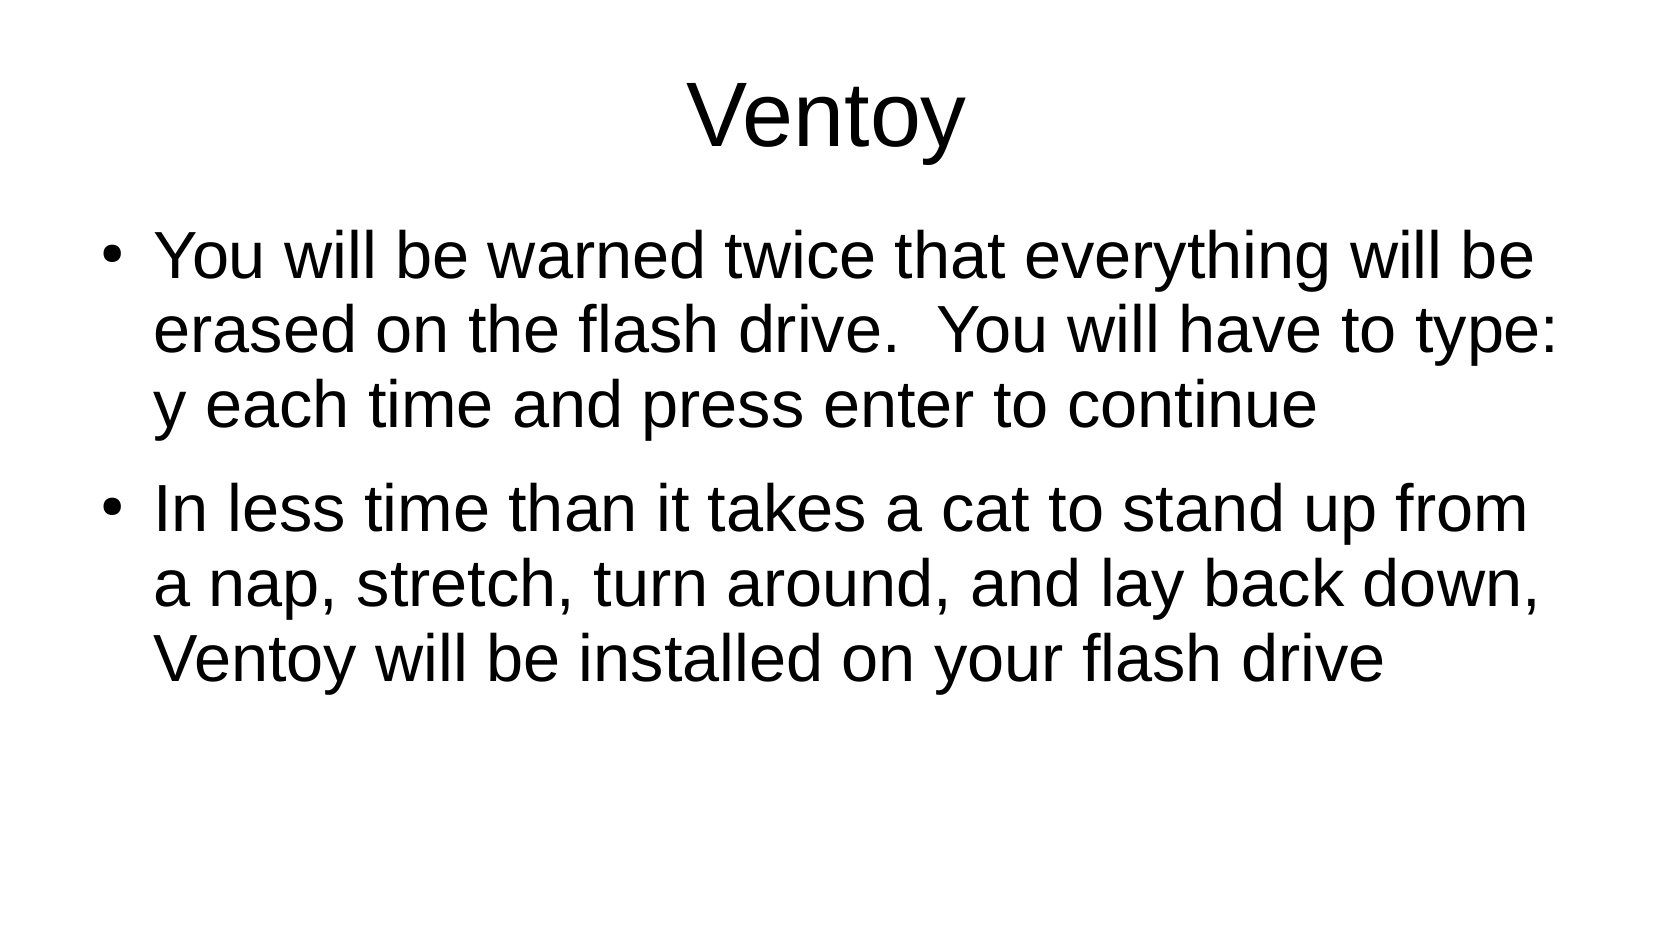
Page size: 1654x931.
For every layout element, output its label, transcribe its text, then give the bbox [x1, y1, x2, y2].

title Ventoy [82, 37, 1571, 193]
list You will be warned twice that everything will be erased on the flash drive. You will have to type: y each time and press enter to continue In less time than it takes a cat to stand up from a nap, stretch, turn around, and lay back down, Ventoy will be installed on your flash drive [82, 217, 1571, 758]
